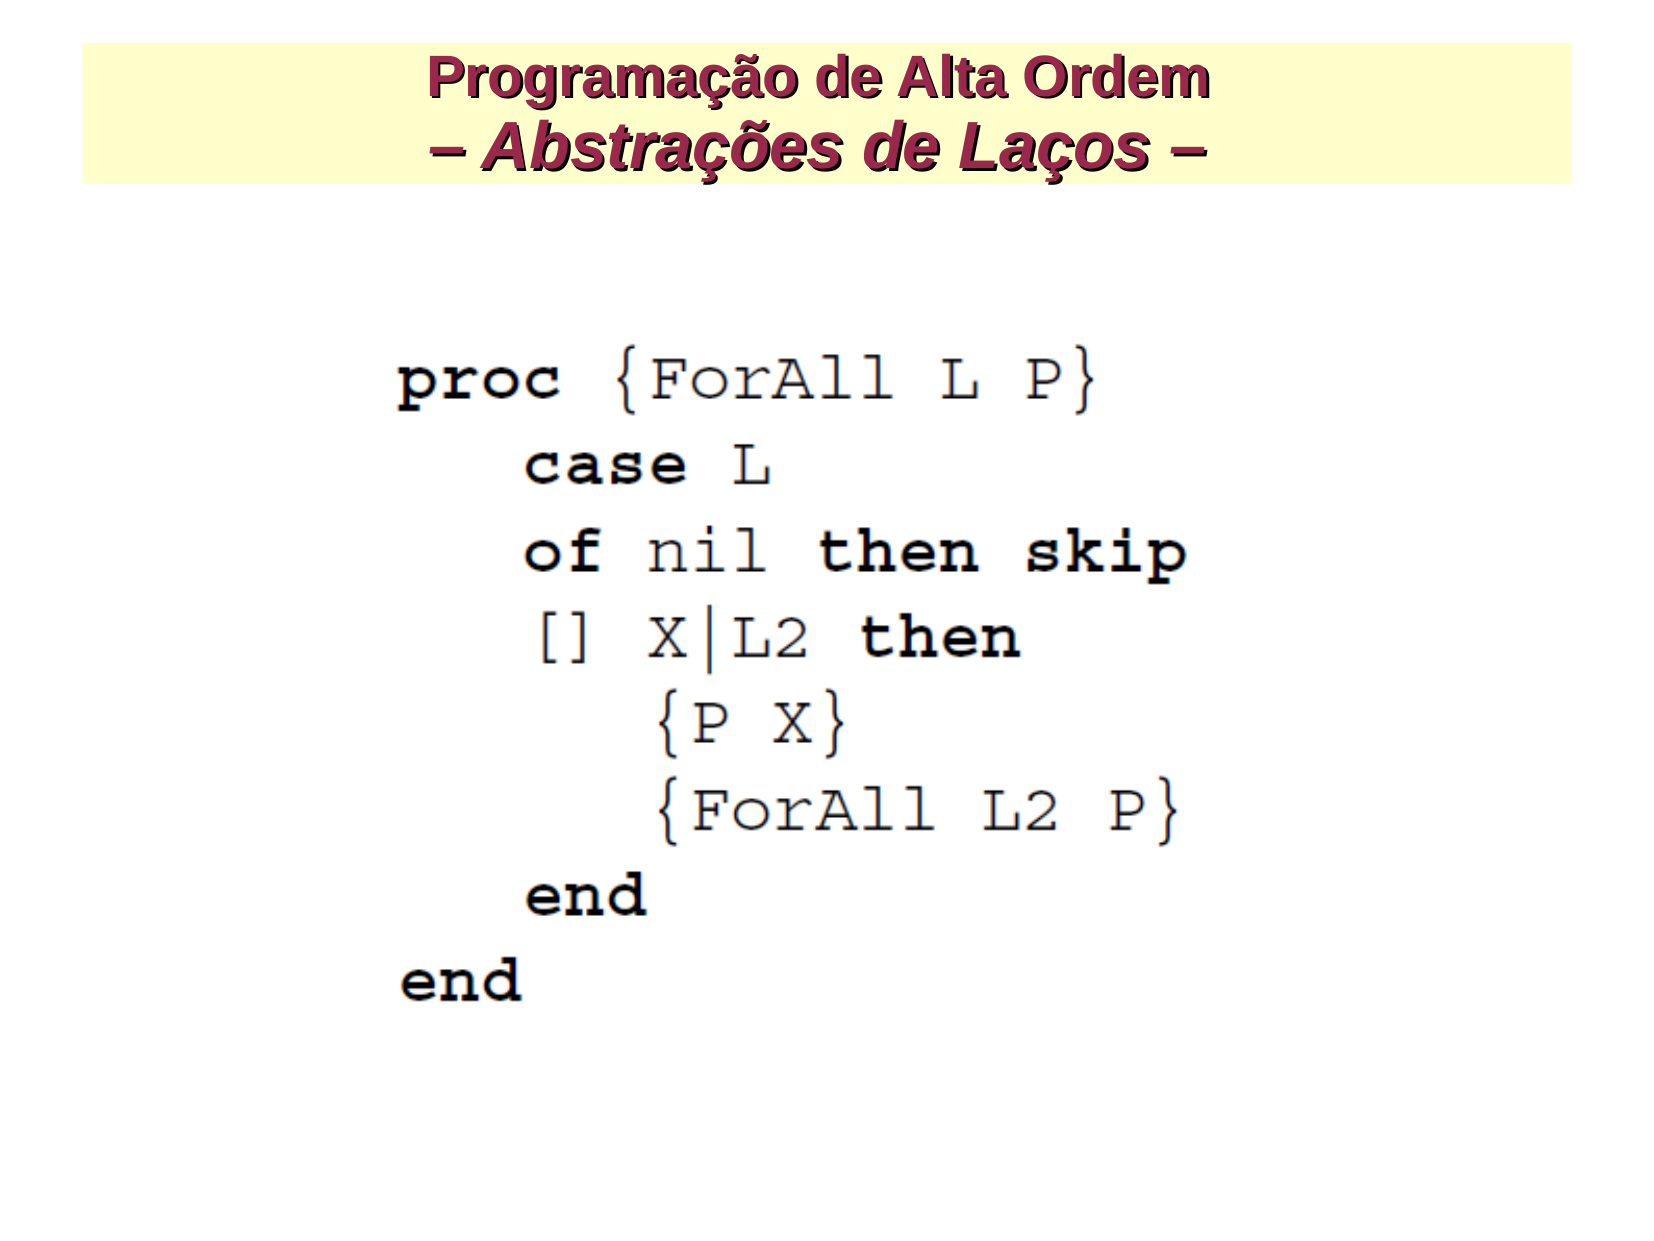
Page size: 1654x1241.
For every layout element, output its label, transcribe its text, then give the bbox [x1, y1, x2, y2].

picture [383, 324, 1214, 1016]
title Programação de Alta Ordem – Abstrações de Laços – [82, 42, 1571, 184]
